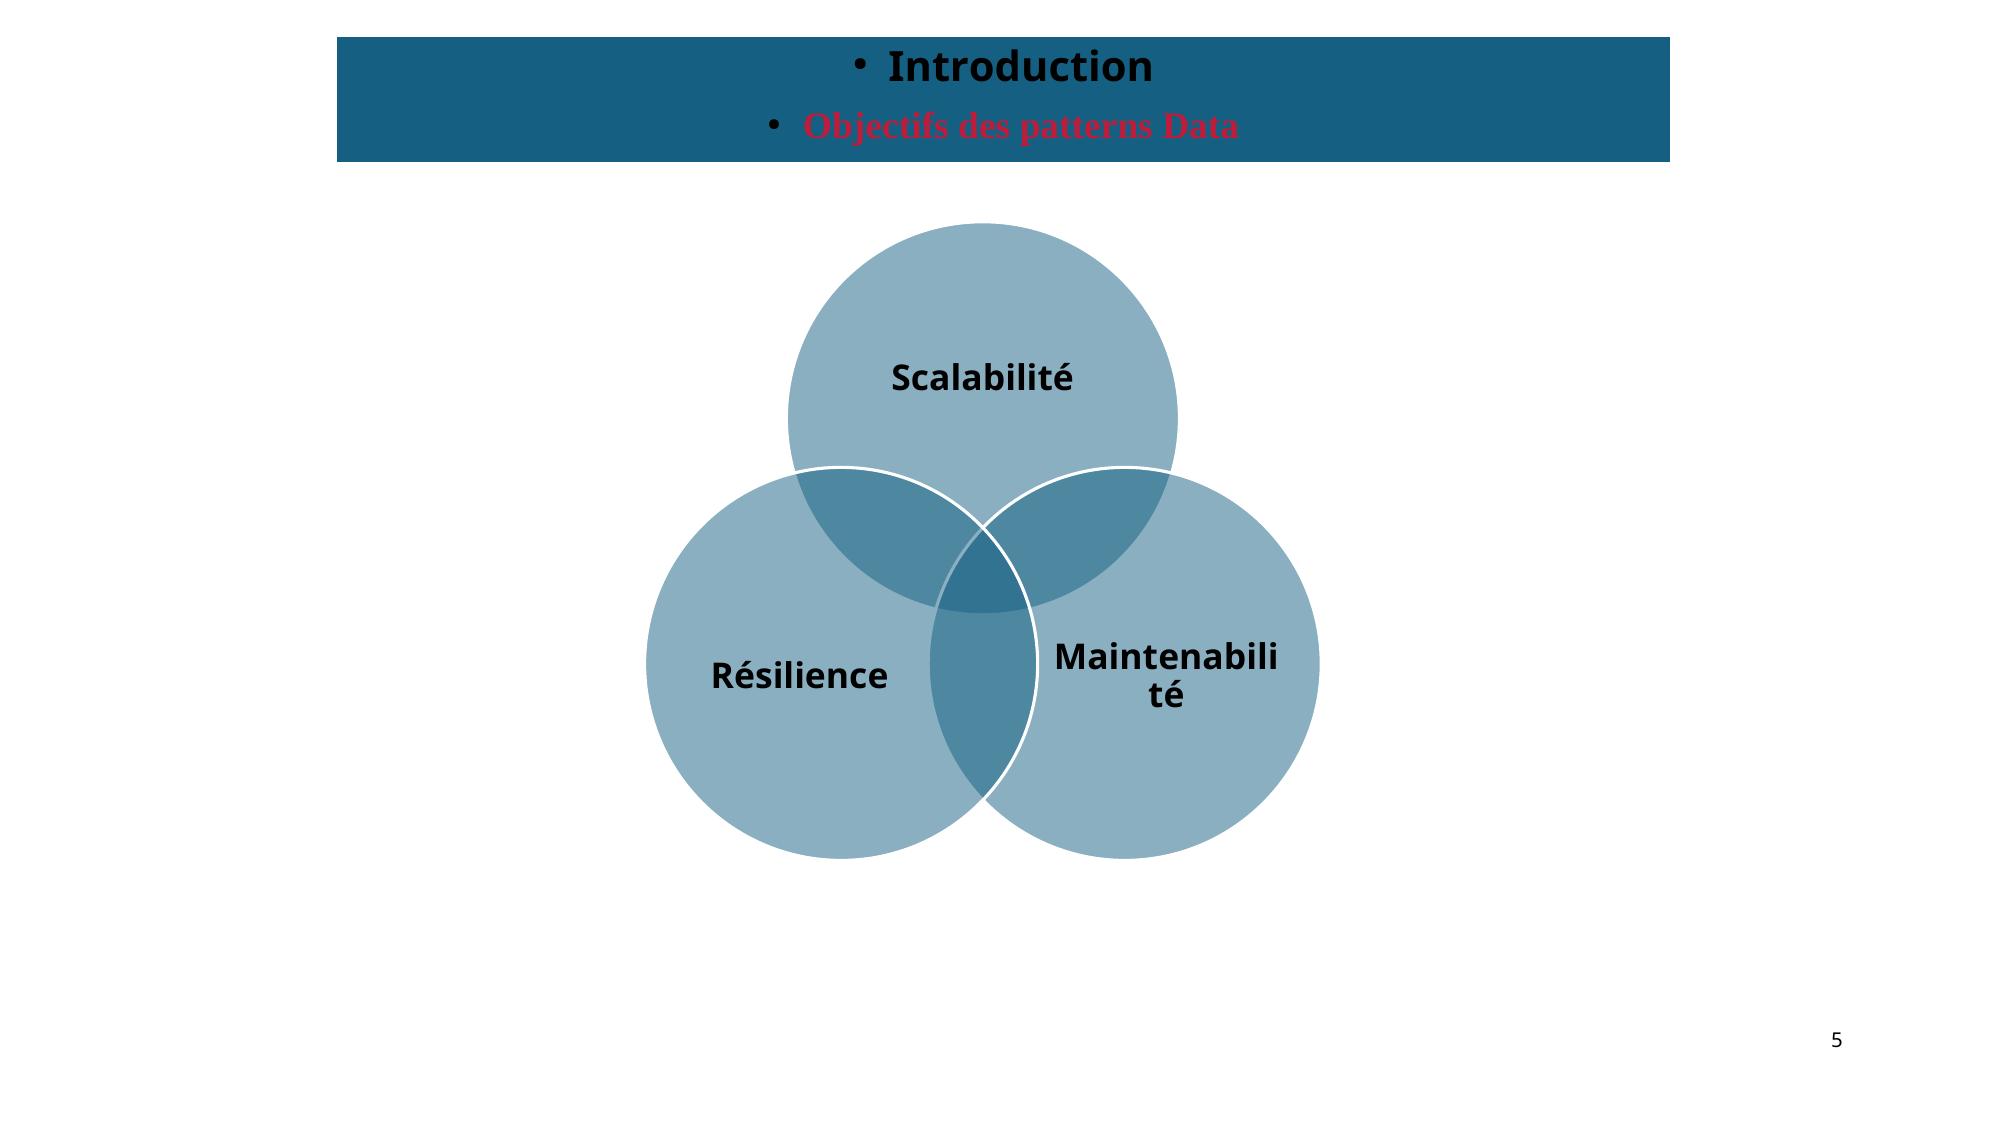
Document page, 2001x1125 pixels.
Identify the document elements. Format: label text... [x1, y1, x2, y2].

text_box ‹N°› [1831, 1027, 1875, 1056]
table_header [337, 37, 781, 105]
table_header Introduction [781, 37, 1226, 105]
text_box Maintenabilité [983, 467, 1322, 861]
text_box Résilience [644, 467, 1038, 861]
text_box Scalabilité [786, 221, 1180, 526]
table_cell Objectifs des patterns Data [337, 105, 1670, 162]
table_header [1226, 37, 1670, 105]
